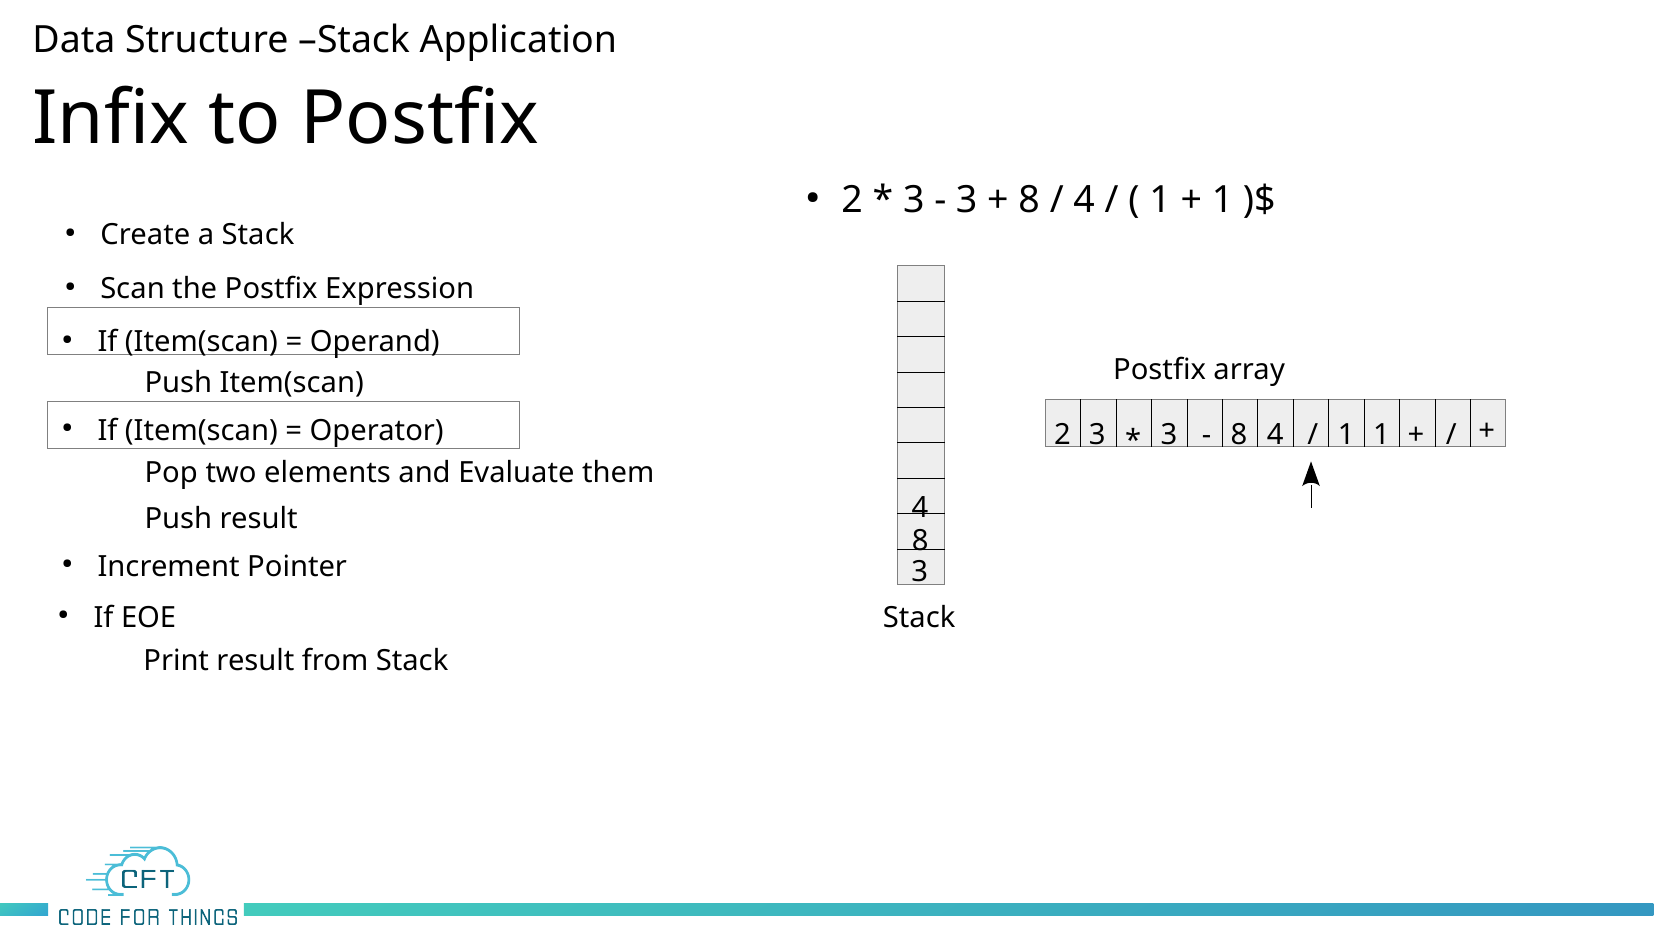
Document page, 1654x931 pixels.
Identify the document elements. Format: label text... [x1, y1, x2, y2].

text_box Create a Stack [50, 206, 355, 266]
text_box If (Item(scan) = Operand) [47, 312, 491, 373]
text_box [1045, 399, 1080, 405]
text_box 1 [1341, 405, 1372, 455]
text_box [1294, 399, 1328, 405]
picture [59, 846, 237, 925]
text_box Print result from Stack [93, 631, 615, 691]
text_box - [1187, 405, 1236, 455]
text_box 2 * 3 - 3 + 8 / 4 / ( 1 + 1 )$ [791, 165, 1377, 225]
text_box If (Item(scan) = Operator) [47, 401, 496, 461]
text_box / [1292, 405, 1341, 455]
text_box 8 [897, 512, 946, 562]
text_box 3 [1145, 405, 1187, 455]
text_box * [1110, 411, 1159, 461]
text_box [1329, 399, 1364, 405]
text_box [897, 302, 945, 336]
text_box [1081, 399, 1116, 405]
text_box [897, 408, 945, 442]
text_box [1258, 399, 1293, 405]
text_box Push result [94, 490, 426, 550]
text_box 1 [1372, 405, 1407, 455]
text_box [1365, 399, 1399, 405]
text_box [897, 265, 945, 301]
text_box 4 [1252, 405, 1292, 455]
text_box [1436, 399, 1470, 405]
text_box [496, 401, 520, 449]
text_box 3 [896, 543, 945, 593]
text_box If EOE [43, 588, 375, 638]
text_box 4 [896, 478, 945, 528]
text_box Stack [868, 588, 979, 638]
text_box [47, 307, 520, 355]
title Data Structure –Stack Application Infix to Postfix [32, 12, 1536, 166]
text_box Push Item(scan) [94, 373, 426, 401]
text_box + [1407, 405, 1431, 455]
text_box Pop two elements and Evaluate them [94, 443, 709, 502]
text_box 3 [1074, 405, 1123, 455]
text_box / [1431, 405, 1471, 455]
text_box [897, 337, 945, 372]
text_box + [1463, 401, 1518, 451]
text_box [1188, 399, 1222, 405]
text_box 8 [1236, 405, 1252, 455]
text_box Increment Pointer [47, 537, 621, 597]
text_box [1400, 399, 1435, 405]
text_box [1223, 399, 1257, 405]
text_box [897, 443, 945, 478]
text_box [897, 373, 945, 407]
text_box [1117, 399, 1151, 411]
text_box [1152, 399, 1187, 405]
text_box 2 [1039, 405, 1074, 455]
text_box Scan the Postfix Expression [50, 259, 537, 319]
text_box Postfix array [1098, 340, 1312, 390]
